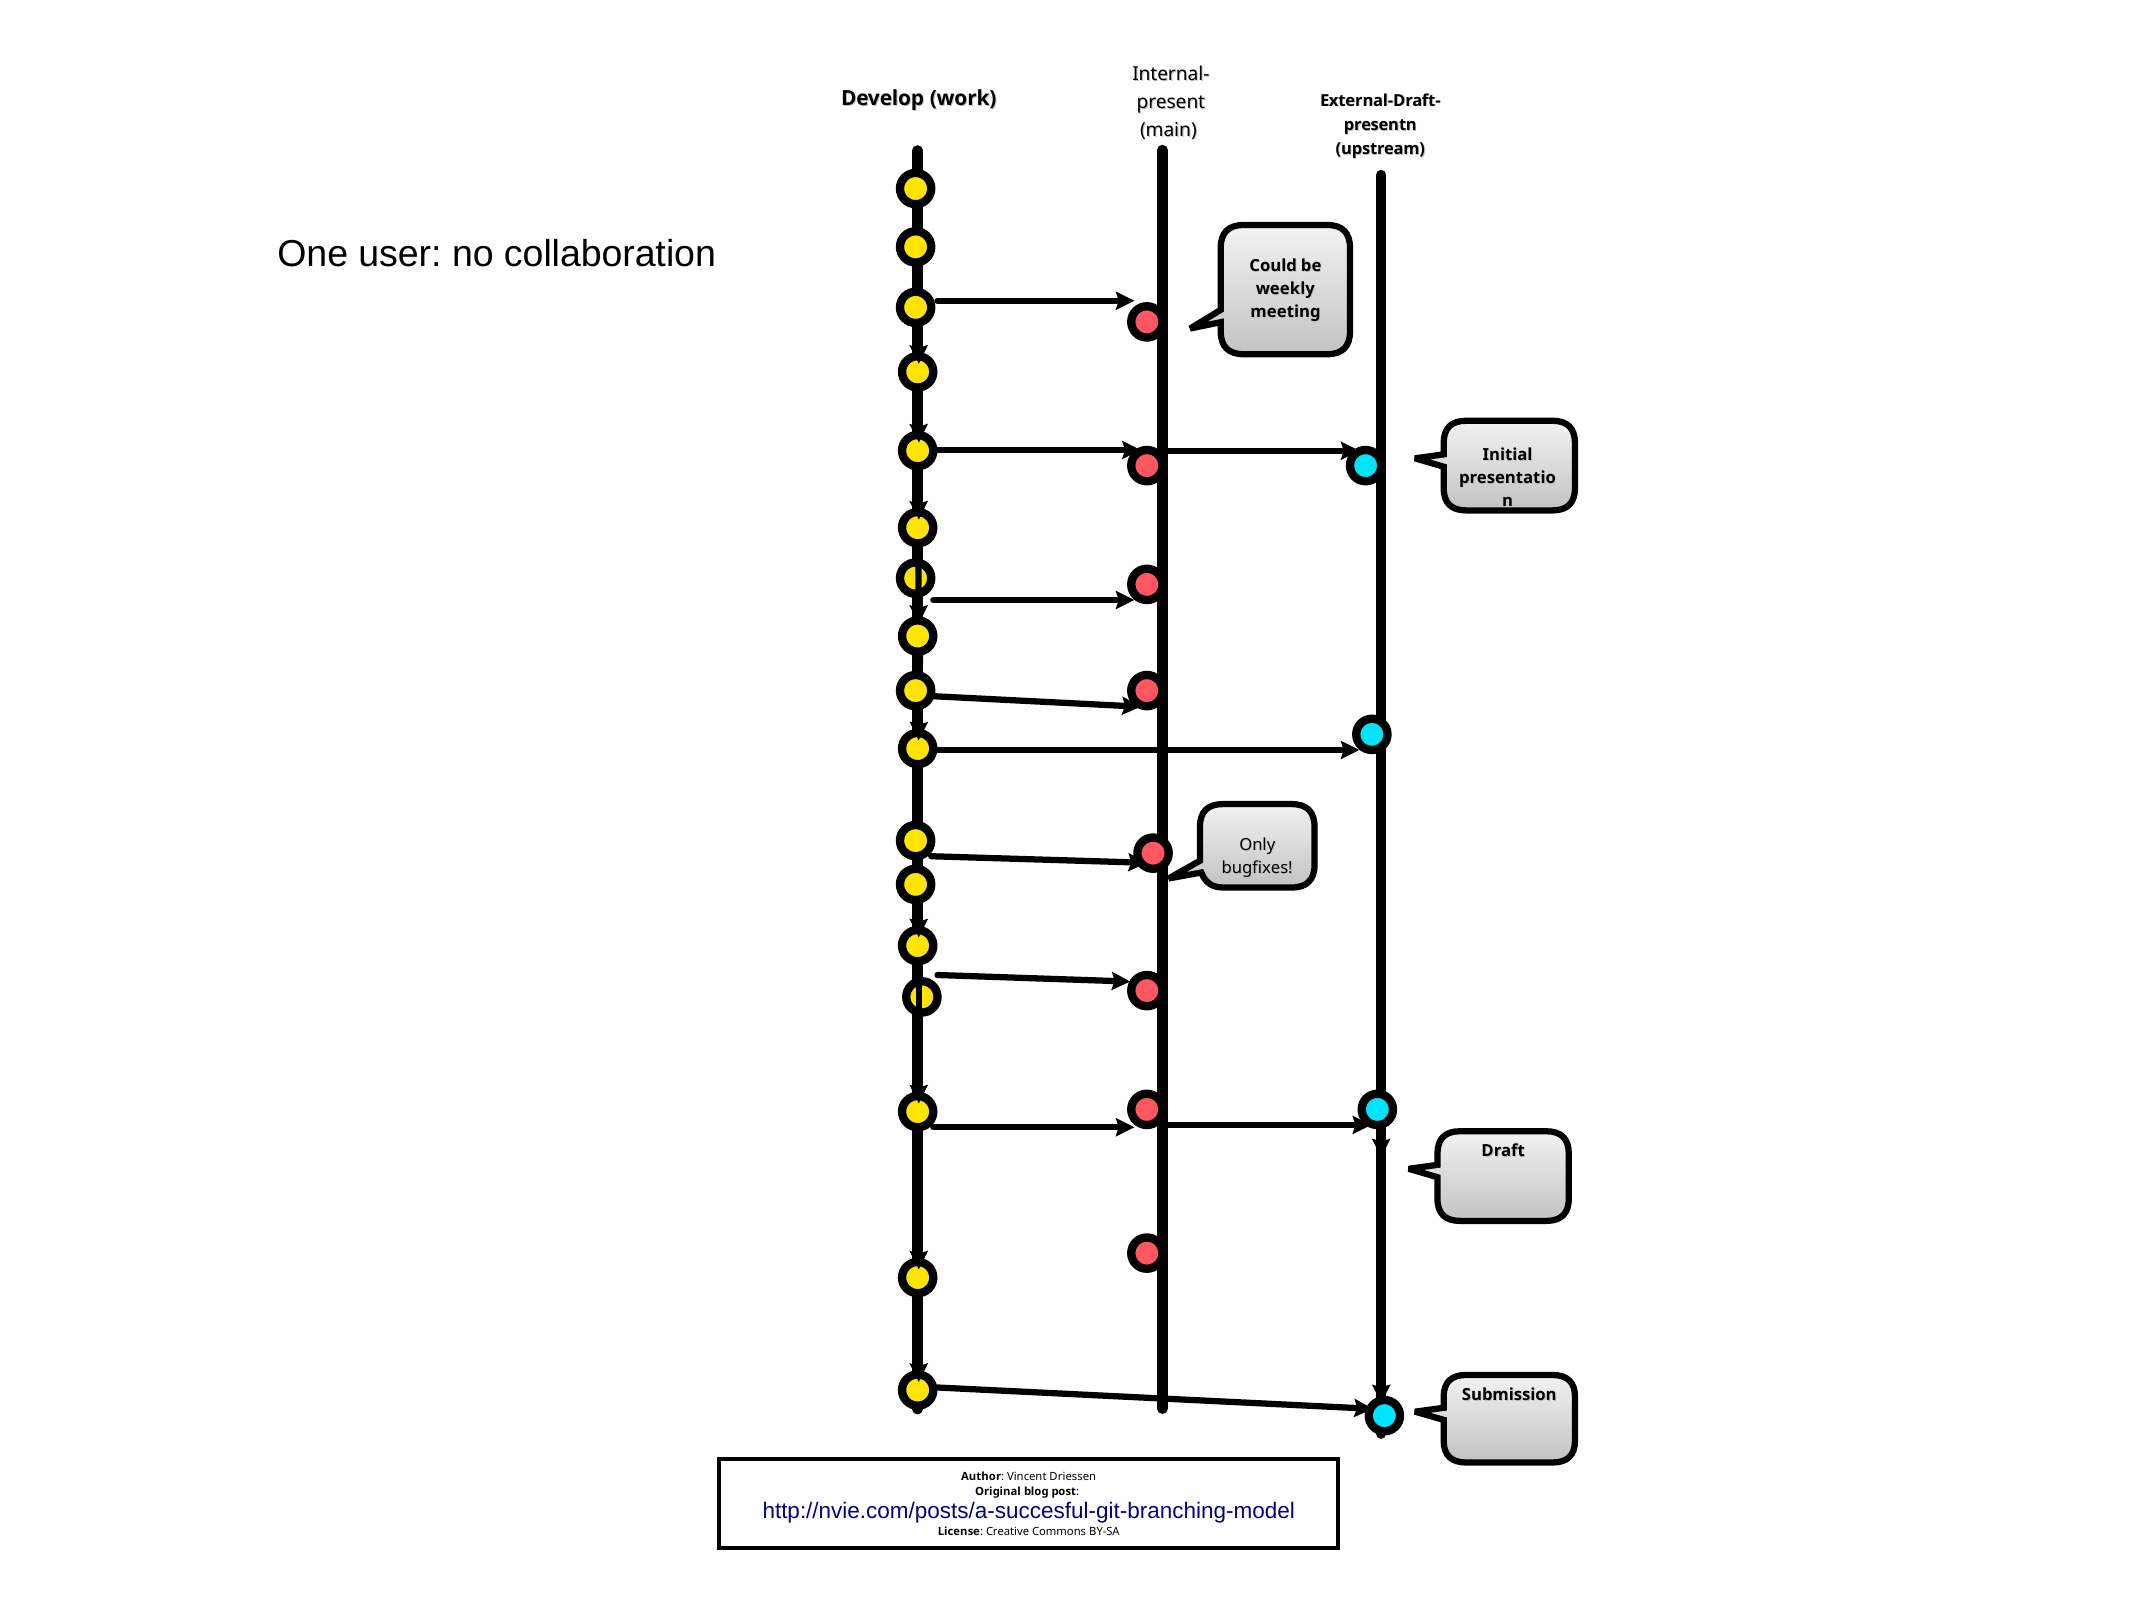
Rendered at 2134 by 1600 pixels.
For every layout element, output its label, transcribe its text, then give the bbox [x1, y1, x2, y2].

text_box [902, 733, 934, 765]
text_box [1349, 449, 1382, 482]
text_box Author: Vincent Driessen Original blog post: http://nvie.com/posts/a-succesful-git-branching-model License: Creative Commons BY-SA [719, 1458, 1339, 1549]
text_box [906, 982, 916, 1012]
text_box [1414, 1407, 1443, 1420]
text_box [1131, 1237, 1163, 1269]
text_box [1131, 674, 1163, 707]
text_box Could be weekly meeting [1220, 245, 1351, 376]
text_box [899, 291, 932, 323]
text_box [1408, 1164, 1437, 1178]
text_box [1190, 310, 1220, 329]
text_box [899, 824, 932, 857]
text_box [899, 562, 915, 594]
text_box [922, 981, 938, 1013]
text_box Internal-present (main) [1104, 50, 1238, 151]
text_box External-Draft-presentn (upstream) [1304, 79, 1457, 169]
text_box Only bugfixes! [1200, 825, 1315, 909]
text_box [1131, 568, 1163, 601]
text_box [1444, 420, 1576, 496]
text_box [902, 435, 934, 467]
text_box [1220, 225, 1350, 245]
text_box Develop (work) [825, 72, 1013, 173]
text_box [1131, 974, 1163, 1007]
text_box [899, 674, 932, 707]
text_box Submission [1443, 1374, 1576, 1465]
text_box [899, 231, 932, 263]
text_box [1368, 1400, 1401, 1432]
text_box [922, 563, 932, 593]
text_box [902, 930, 934, 962]
text_box [1137, 837, 1169, 869]
text_box [1414, 454, 1441, 466]
text_box [902, 1374, 934, 1406]
text_box [1131, 306, 1163, 338]
text_box [902, 512, 934, 544]
text_box [1356, 718, 1388, 751]
text_box Initial presentation [1441, 435, 1574, 526]
text_box [902, 620, 934, 652]
text_box [899, 868, 932, 901]
text_box [902, 1096, 934, 1128]
text_box [1131, 1093, 1163, 1126]
text_box [1361, 1093, 1394, 1126]
text_box [1131, 449, 1163, 482]
text_box [899, 172, 932, 205]
text_box One user: no collaboration [262, 225, 826, 282]
text_box [1168, 804, 1315, 879]
text_box Draft [1437, 1131, 1569, 1221]
text_box [902, 1262, 934, 1294]
text_box [902, 356, 934, 388]
